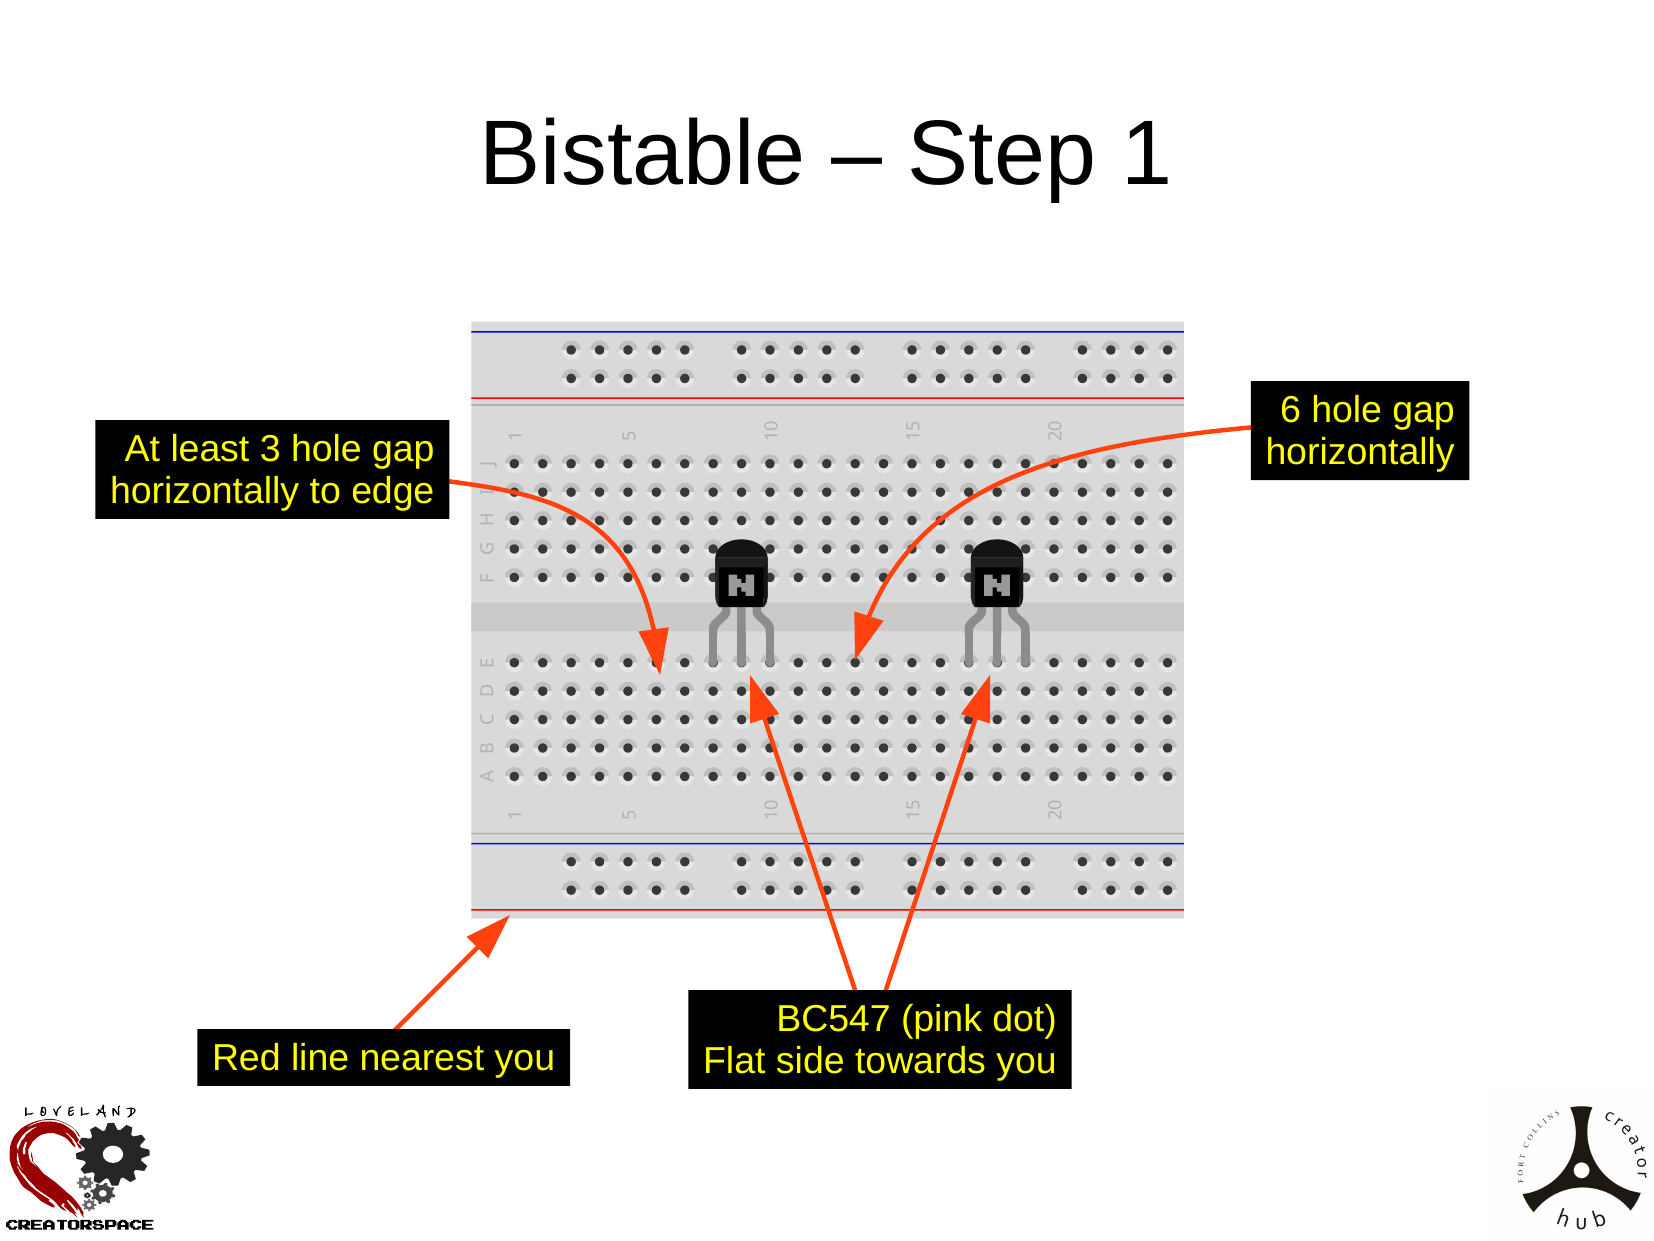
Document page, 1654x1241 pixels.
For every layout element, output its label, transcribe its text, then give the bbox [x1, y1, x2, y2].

picture [469, 320, 1184, 921]
title Bistable – Step 1 [82, 49, 1571, 257]
picture [1485, 1090, 1654, 1241]
text_box Red line nearest you [197, 1029, 571, 1086]
text_box BC547 (pink dot) Flat side towards you [688, 990, 1072, 1089]
text_box At least 3 hole gap horizontally to edge [95, 420, 450, 519]
text_box 6 hole gap horizontally [1250, 381, 1470, 481]
